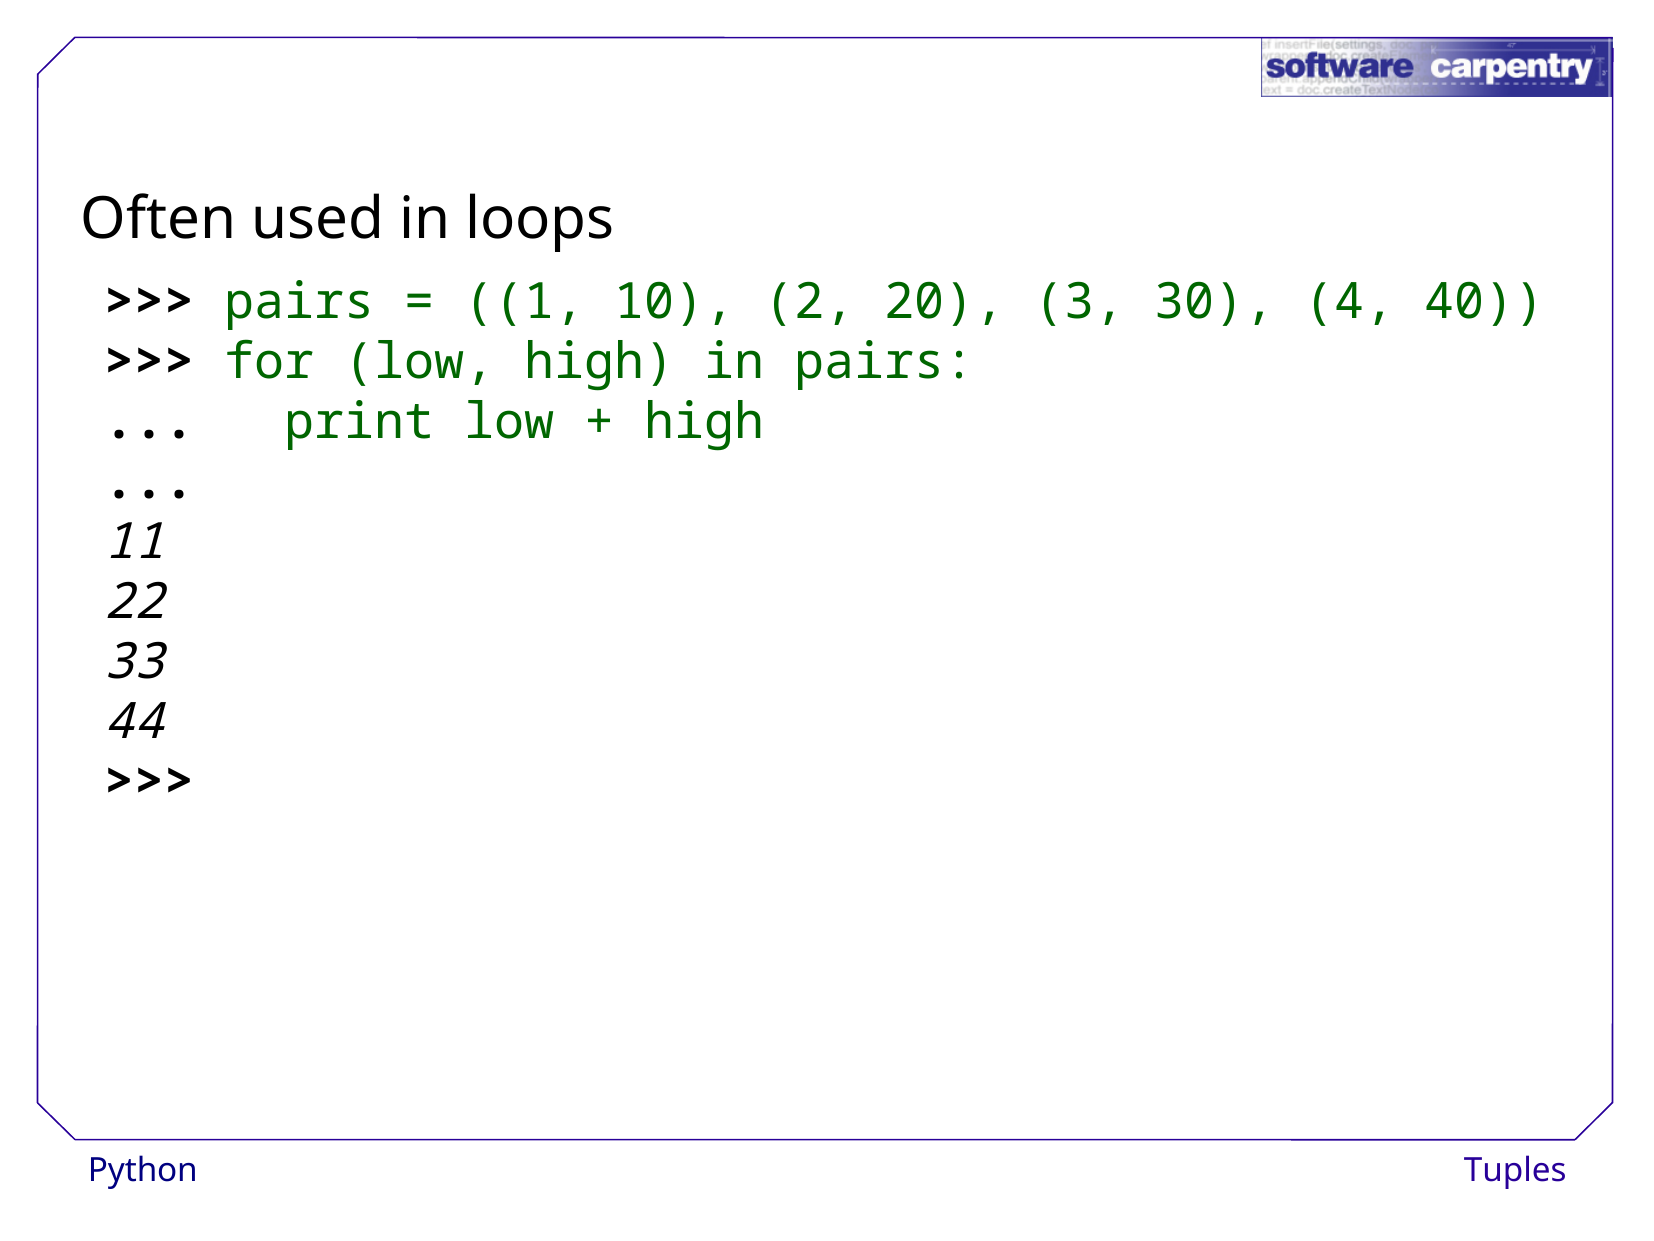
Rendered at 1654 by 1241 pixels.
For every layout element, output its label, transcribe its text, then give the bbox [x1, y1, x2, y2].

text_box >>> pairs = ((1, 10), (2, 20), (3, 30), (4, 40)) >>> for (low, high) in pairs: ... print low + high ... 11 22 33 44 >>> [89, 260, 1319, 828]
text_box Often used in loops [66, 138, 780, 259]
picture [1261, 39, 1613, 97]
